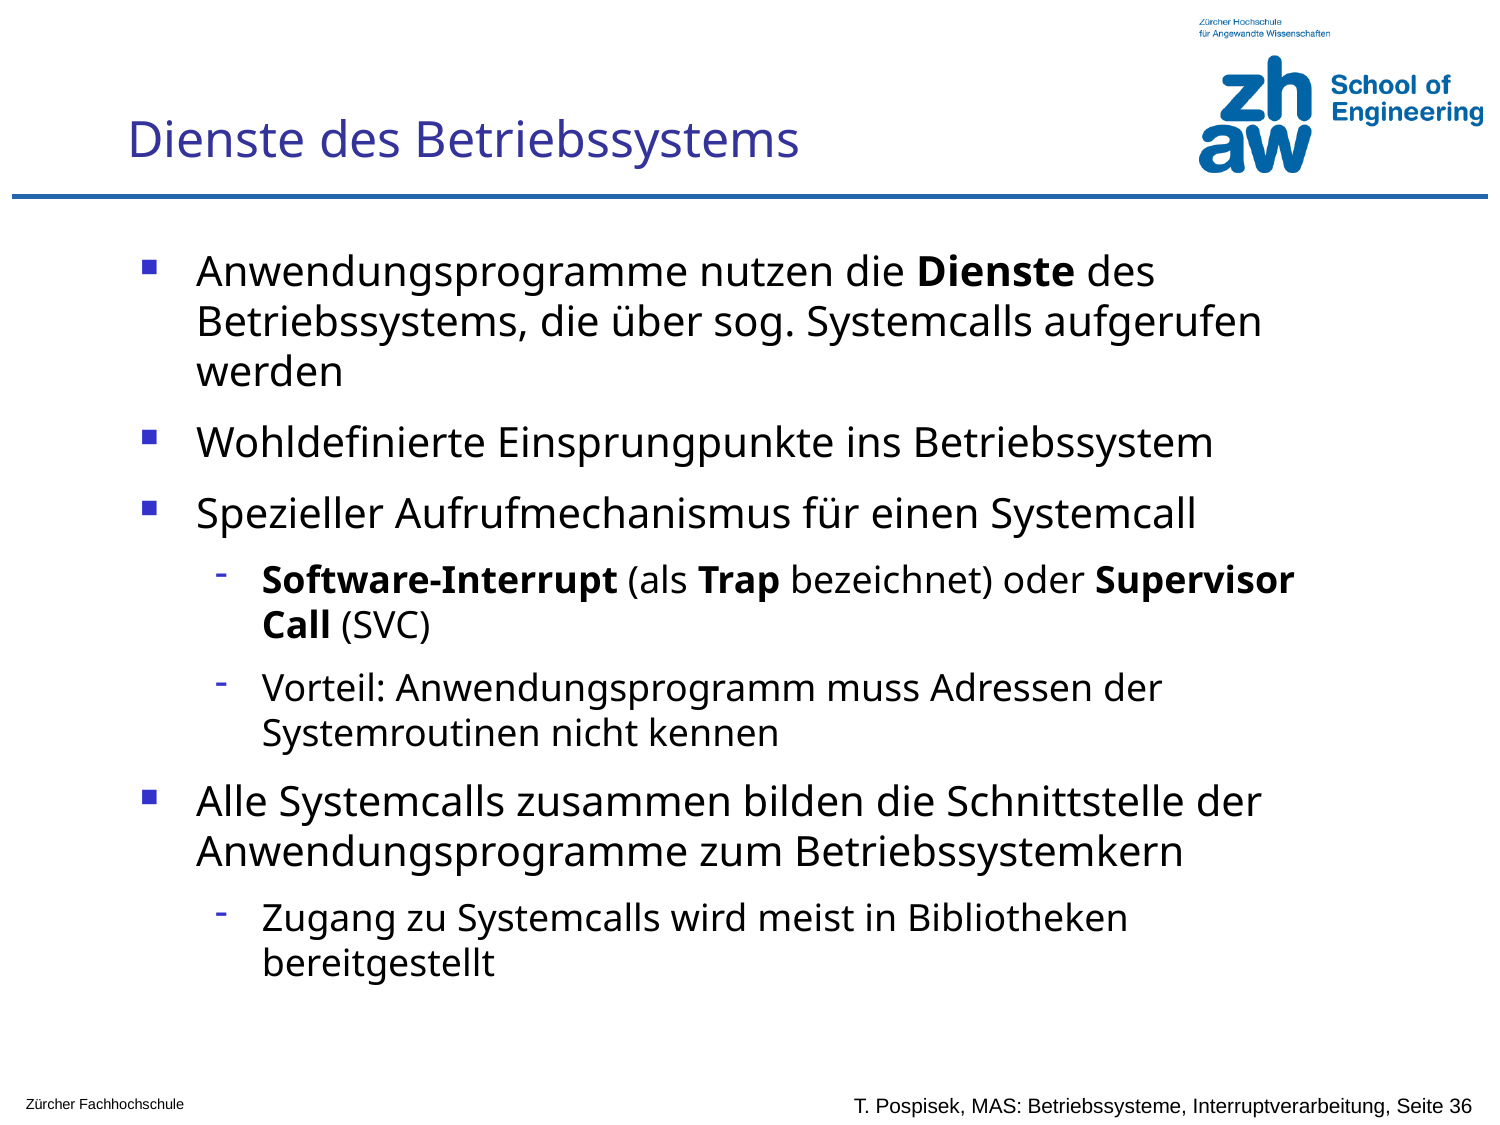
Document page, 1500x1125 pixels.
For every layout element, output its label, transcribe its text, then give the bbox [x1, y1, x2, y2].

text_box Dienste des Betriebssystems [112, 50, 1391, 175]
picture [1199, 19, 1483, 173]
list Anwendungsprogramme nutzen die Dienste des Betriebssystems, die über sog. Systemcalls aufgerufen werden Wohldefinierte Einsprungpunkte ins Betriebssystem Spezieller Aufrufmechanismus für einen Systemcall Software-Interrupt (als Trap bezeichnet) oder Supervisor Call (SVC) Vorteil: Anwendungsprogramm muss Adressen der Systemroutinen nicht kennen Alle Systemcalls zusammen bilden die Schnittstelle der Anwendungsprogramme zum Betriebssystemkern Zugang zu Systemcalls wird meist in Bibliotheken bereitgestellt [125, 237, 1363, 988]
